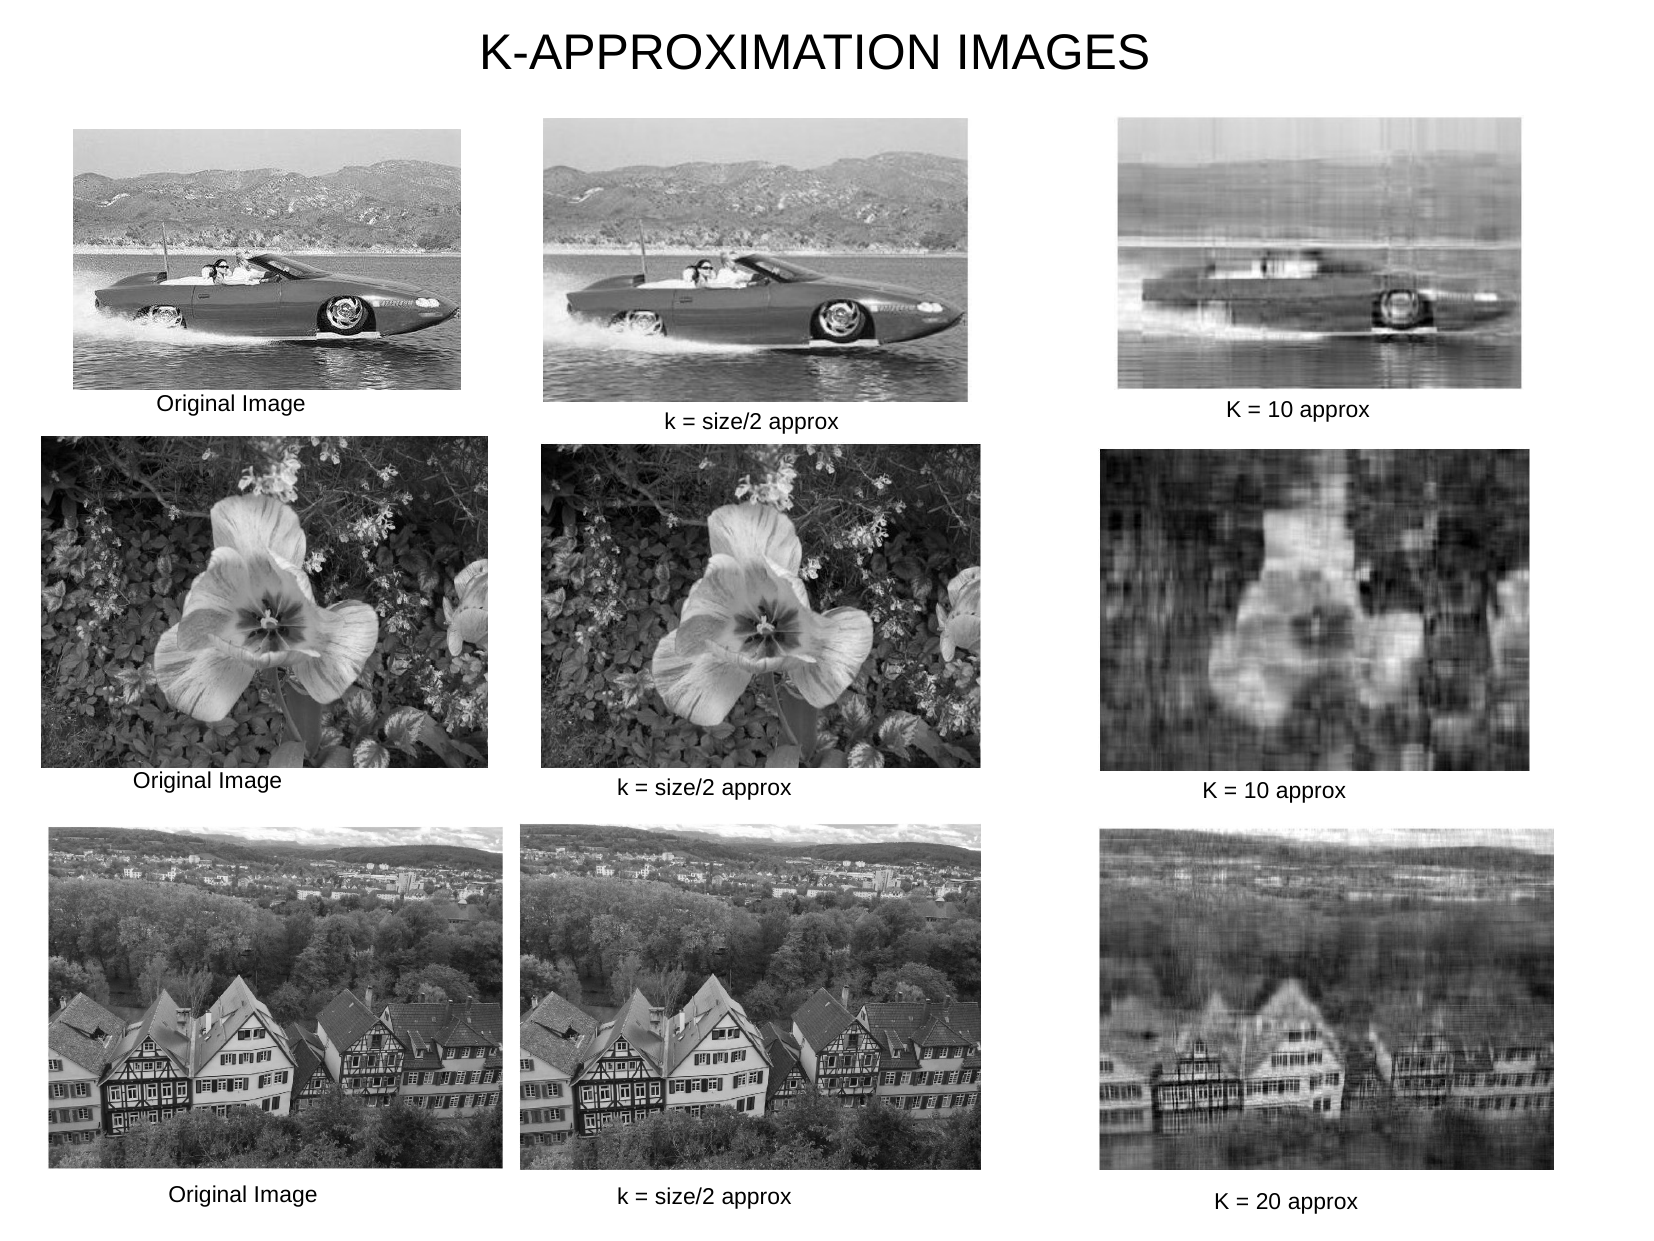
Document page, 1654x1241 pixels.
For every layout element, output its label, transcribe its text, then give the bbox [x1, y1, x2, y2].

text_box k = size/2 approx [649, 401, 957, 468]
picture [519, 823, 981, 1170]
text_box K = 10 approx [1204, 389, 1512, 456]
picture [543, 118, 972, 402]
picture [1114, 115, 1524, 390]
picture [541, 442, 981, 768]
title K-APPROXIMATION IMAGES [448, 23, 1182, 81]
text_box Original Image [153, 1174, 461, 1241]
text_box K = 20 approx [1192, 1181, 1501, 1222]
picture [47, 826, 503, 1170]
text_box Original Image [118, 760, 426, 827]
picture [40, 436, 488, 768]
text_box K = 10 approx [1181, 770, 1489, 818]
text_box k = size/2 approx [602, 1176, 910, 1217]
picture [73, 129, 461, 390]
text_box Original Image [141, 382, 449, 449]
picture [1098, 826, 1554, 1170]
text_box k = size/2 approx [602, 767, 910, 809]
picture [1098, 448, 1530, 771]
